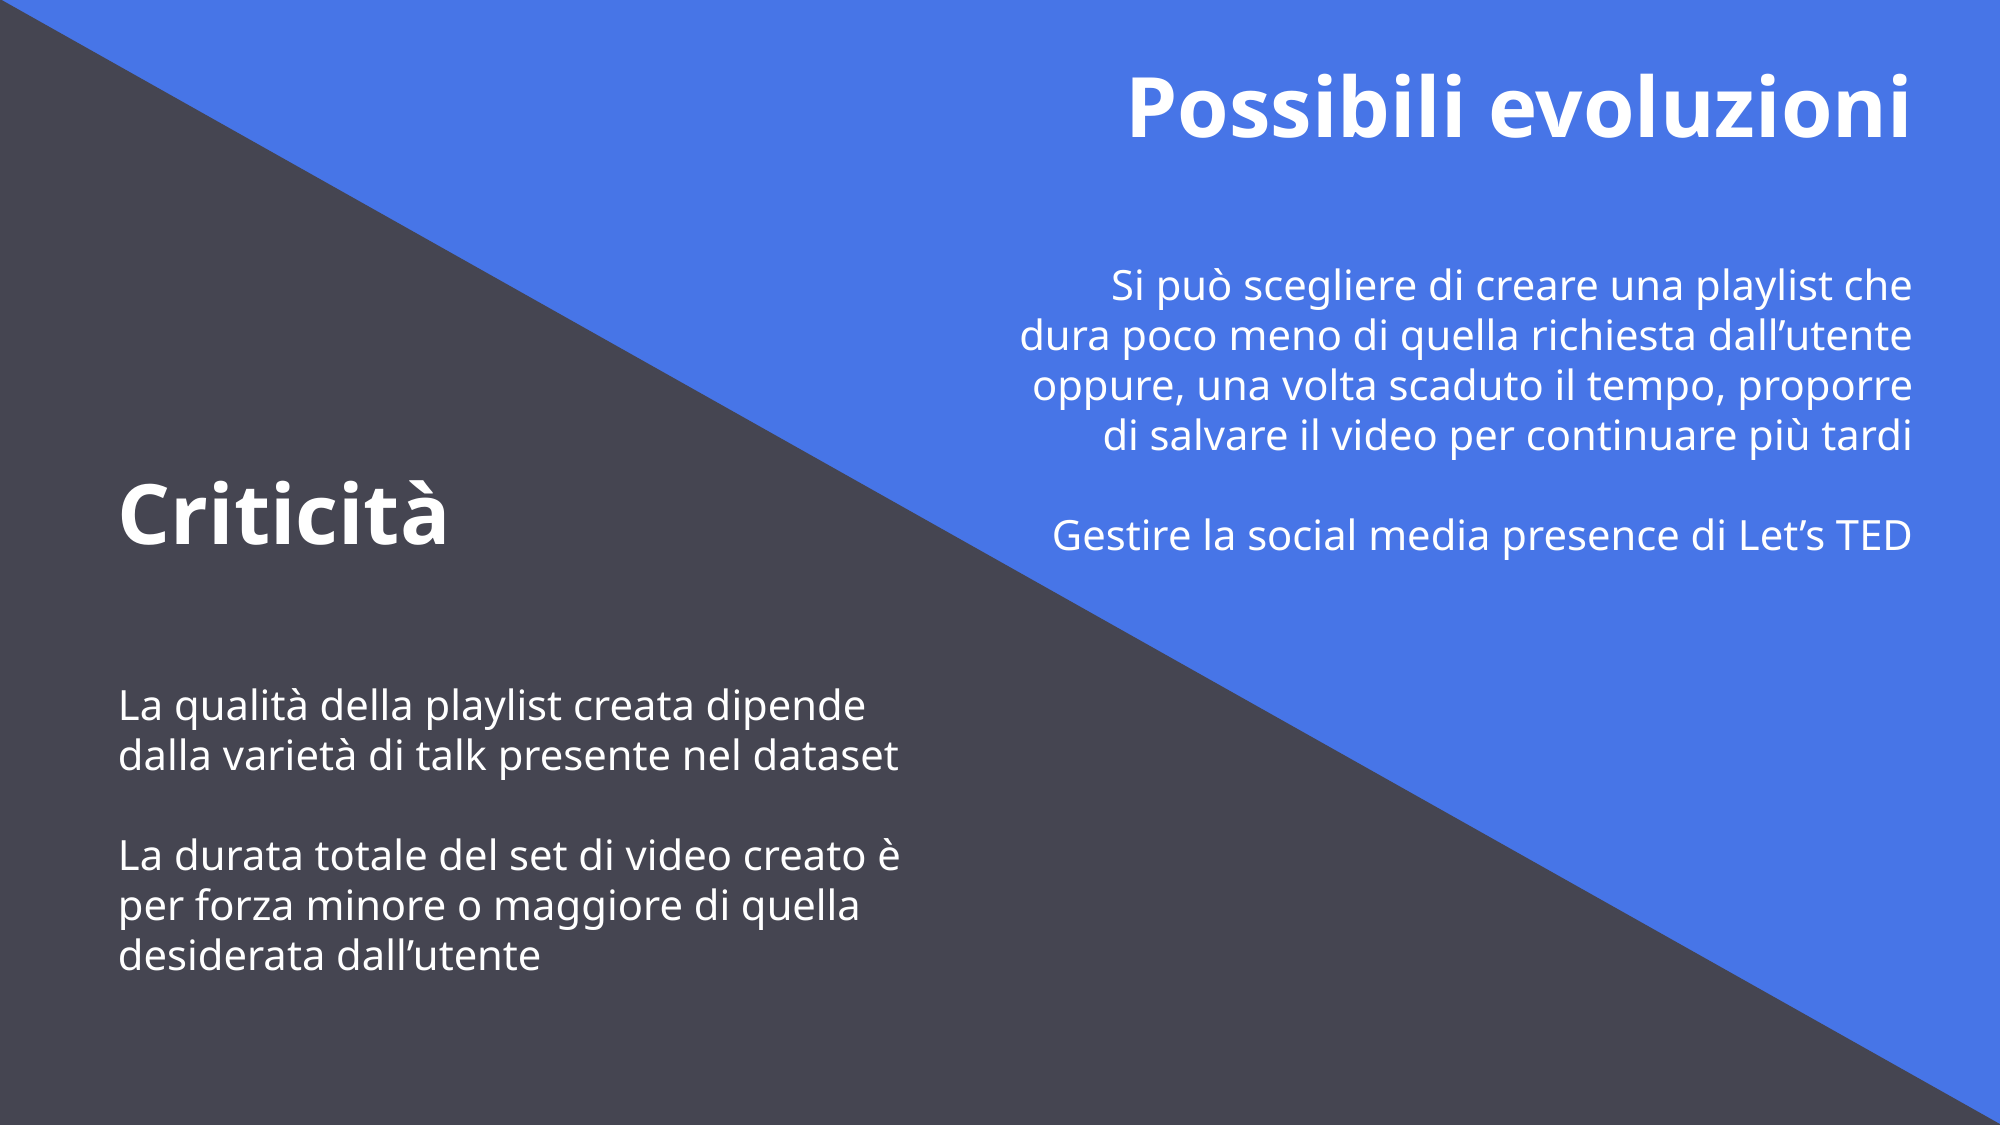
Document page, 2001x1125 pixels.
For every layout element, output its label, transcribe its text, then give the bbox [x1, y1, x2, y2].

text_box Si può scegliere di creare una playlist che dura poco meno di quella richiesta dall’utente oppure, una volta scaduto il tempo, proporre di salvare il video per continuare più tardi Gestire la social media presence di Let’s TED [999, 243, 1929, 575]
text_box La qualità della playlist creata dipende dalla varietà di talk presente nel dataset La durata totale del set di video creato è per forza minore o maggiore di quella desiderata dall’utente [102, 663, 927, 994]
text_box Criticità [102, 445, 502, 576]
text_box [0, 0, 2000, 1125]
text_box Possibili evoluzioni [1014, 38, 1929, 169]
